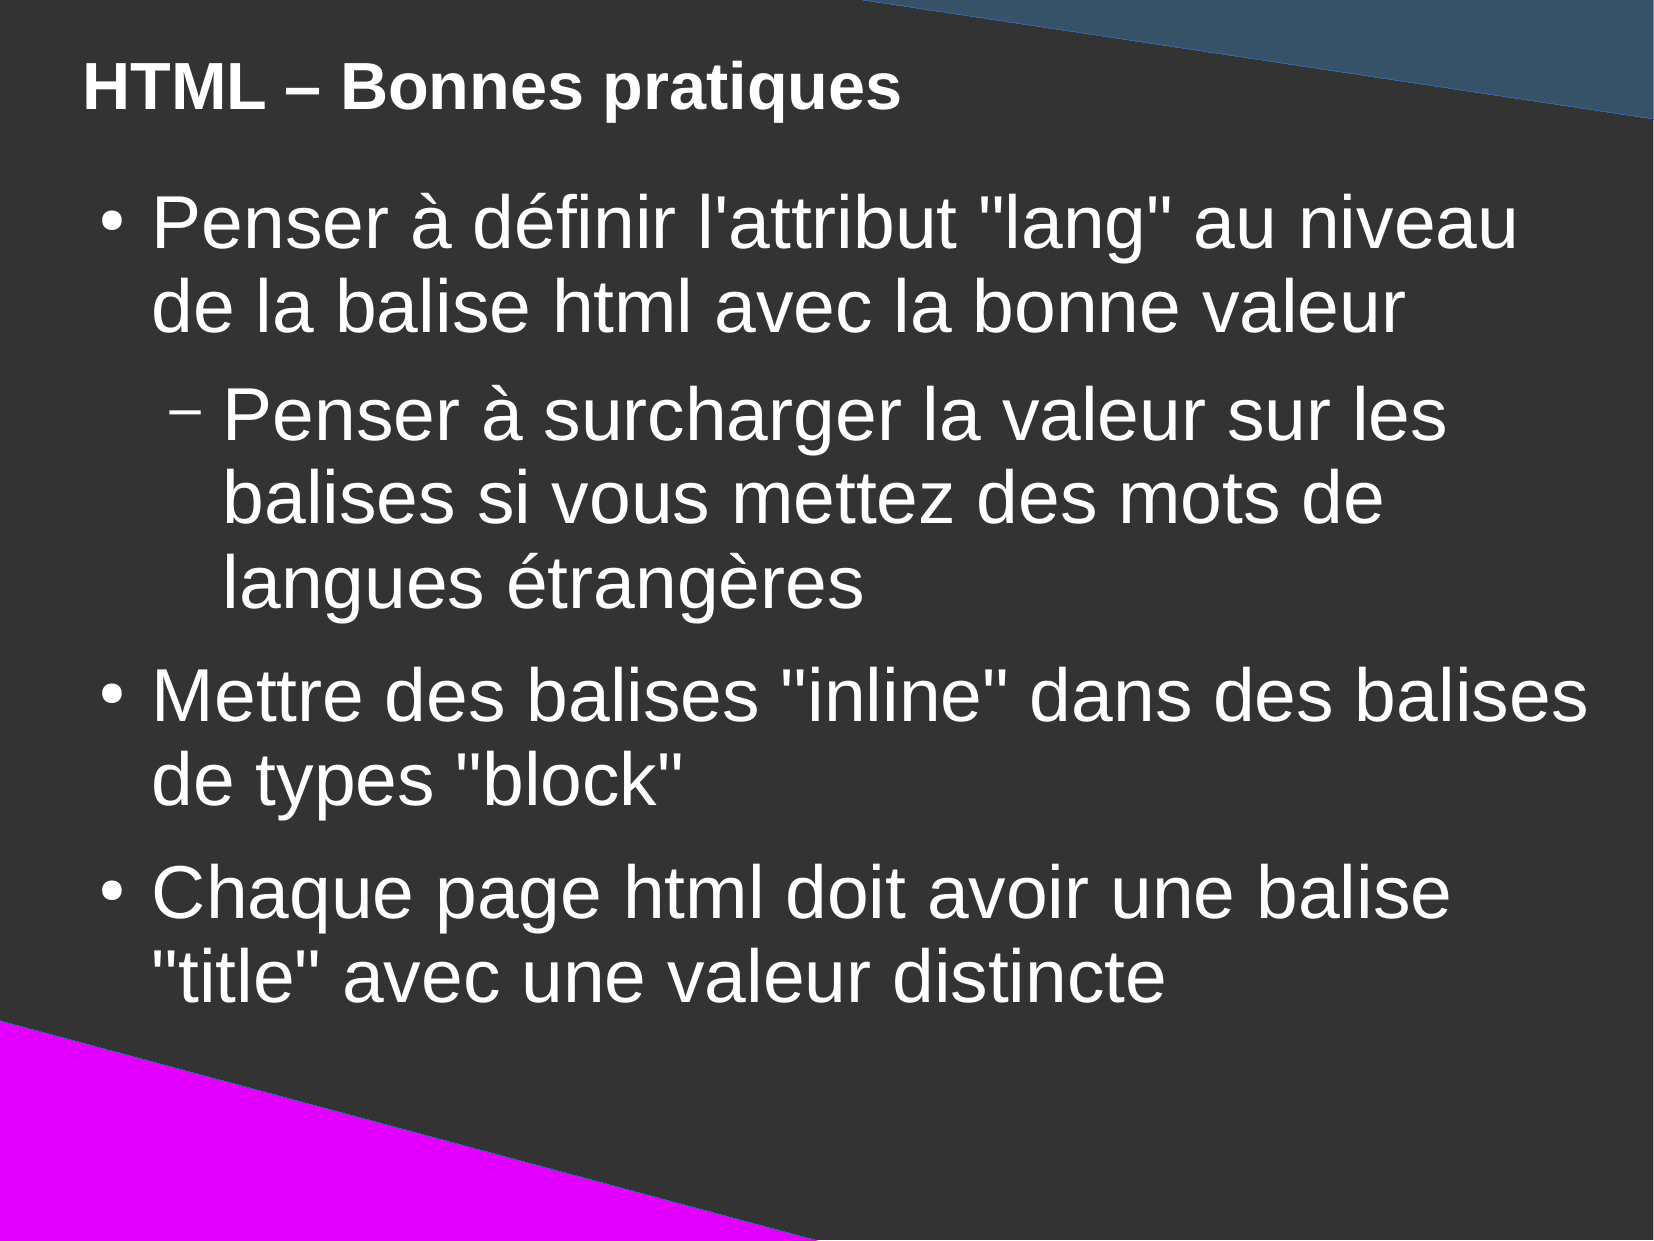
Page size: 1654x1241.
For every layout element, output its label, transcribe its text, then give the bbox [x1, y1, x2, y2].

list Penser à définir l'attribut "lang" au niveau de la balise html avec la bonne valeur Penser à surcharger la valeur sur les balises si vous mettez des mots de langues étrangères Mettre des balises "inline" dans des balises de types "block" Chaque page html doit avoir une balise "title" avec une valeur distincte [80, 180, 1605, 1052]
text_box [0, 1020, 819, 1241]
title HTML – Bonnes pratiques [82, 49, 1571, 152]
text_box [863, 0, 1654, 120]
